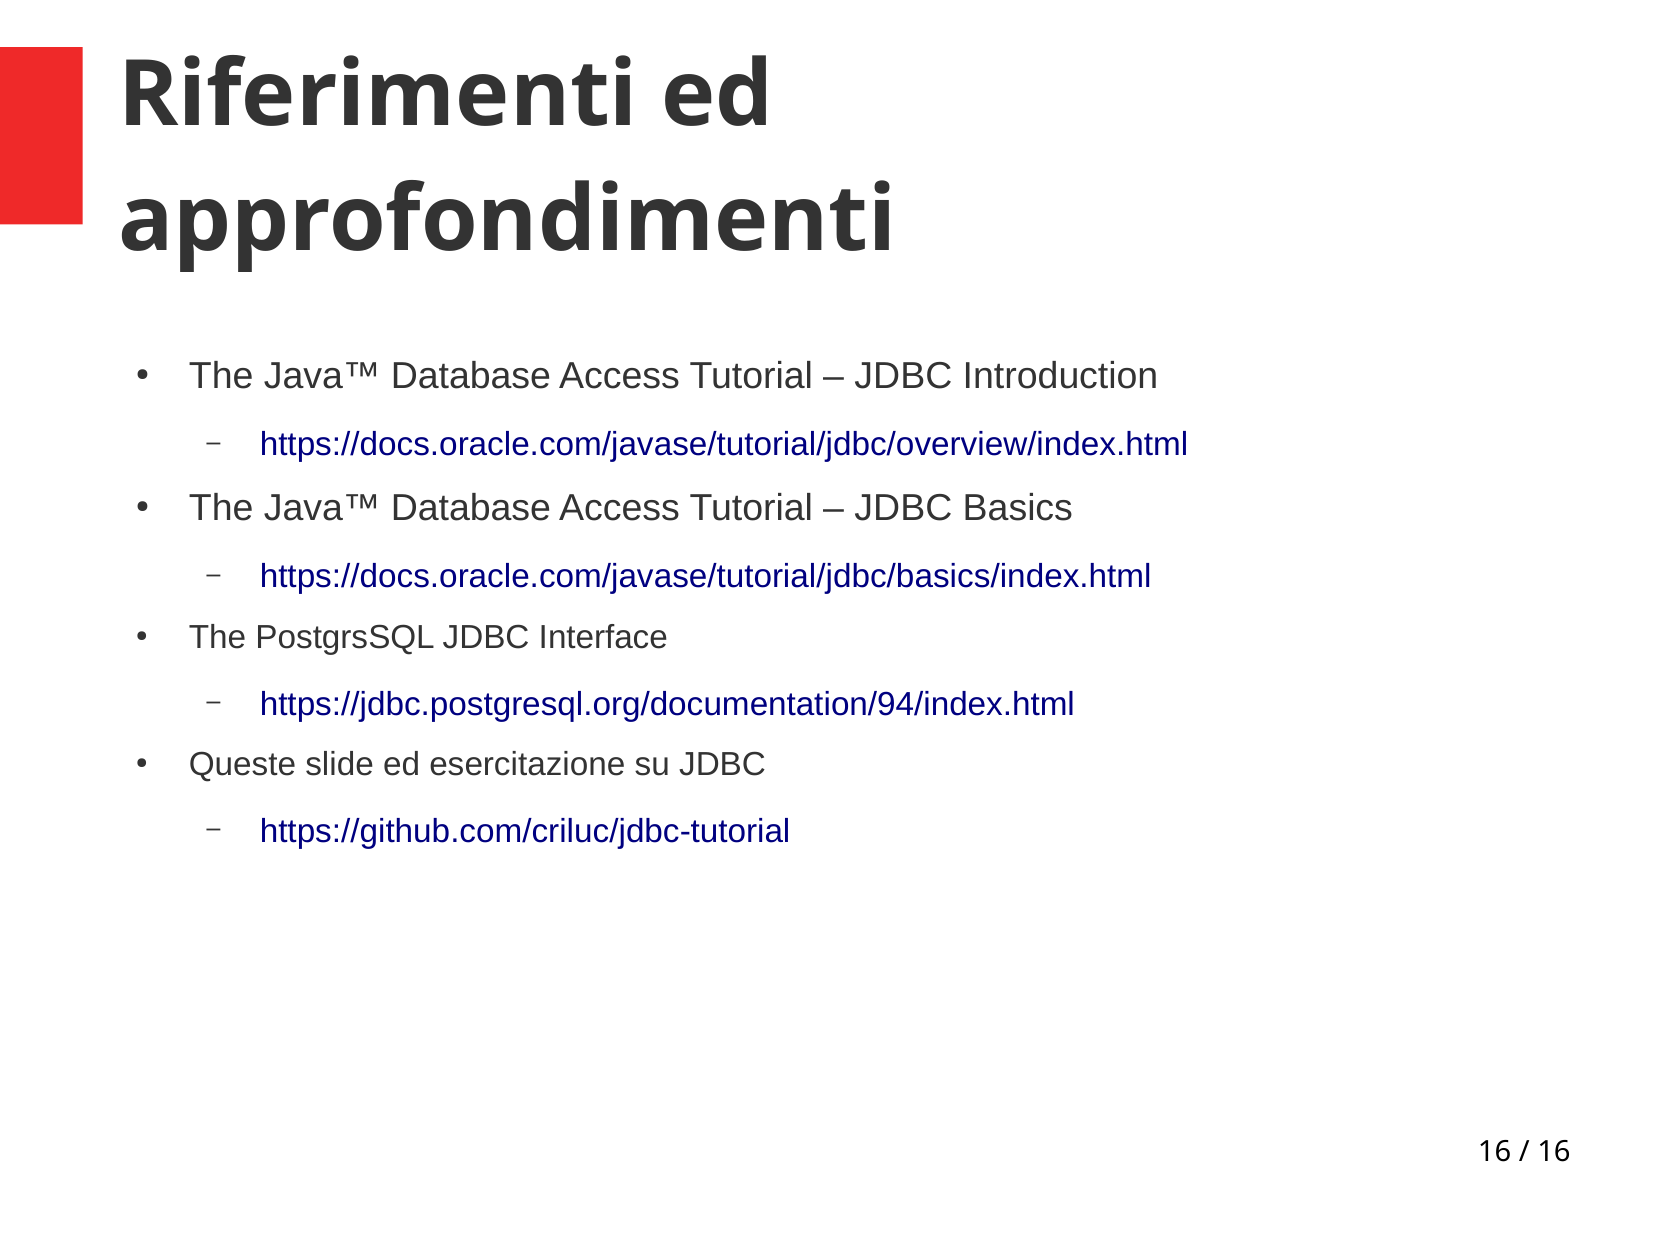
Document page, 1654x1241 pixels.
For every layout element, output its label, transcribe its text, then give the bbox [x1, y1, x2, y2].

title Riferimenti ed approfondimenti [118, 45, 1571, 260]
list The Java™ Database Access Tutorial – JDBC Introduction https://docs.oracle.com/javase/tutorial/jdbc/overview/index.html The Java™ Database Access Tutorial – JDBC Basics https://docs.oracle.com/javase/tutorial/jdbc/basics/index.html The PostgrsSQL JDBC Interface https://jdbc.postgresql.org/documentation/94/index.html Queste slide ed esercitazione su JDBC https://github.com/criluc/jdbc-tutorial [118, 354, 1536, 1074]
